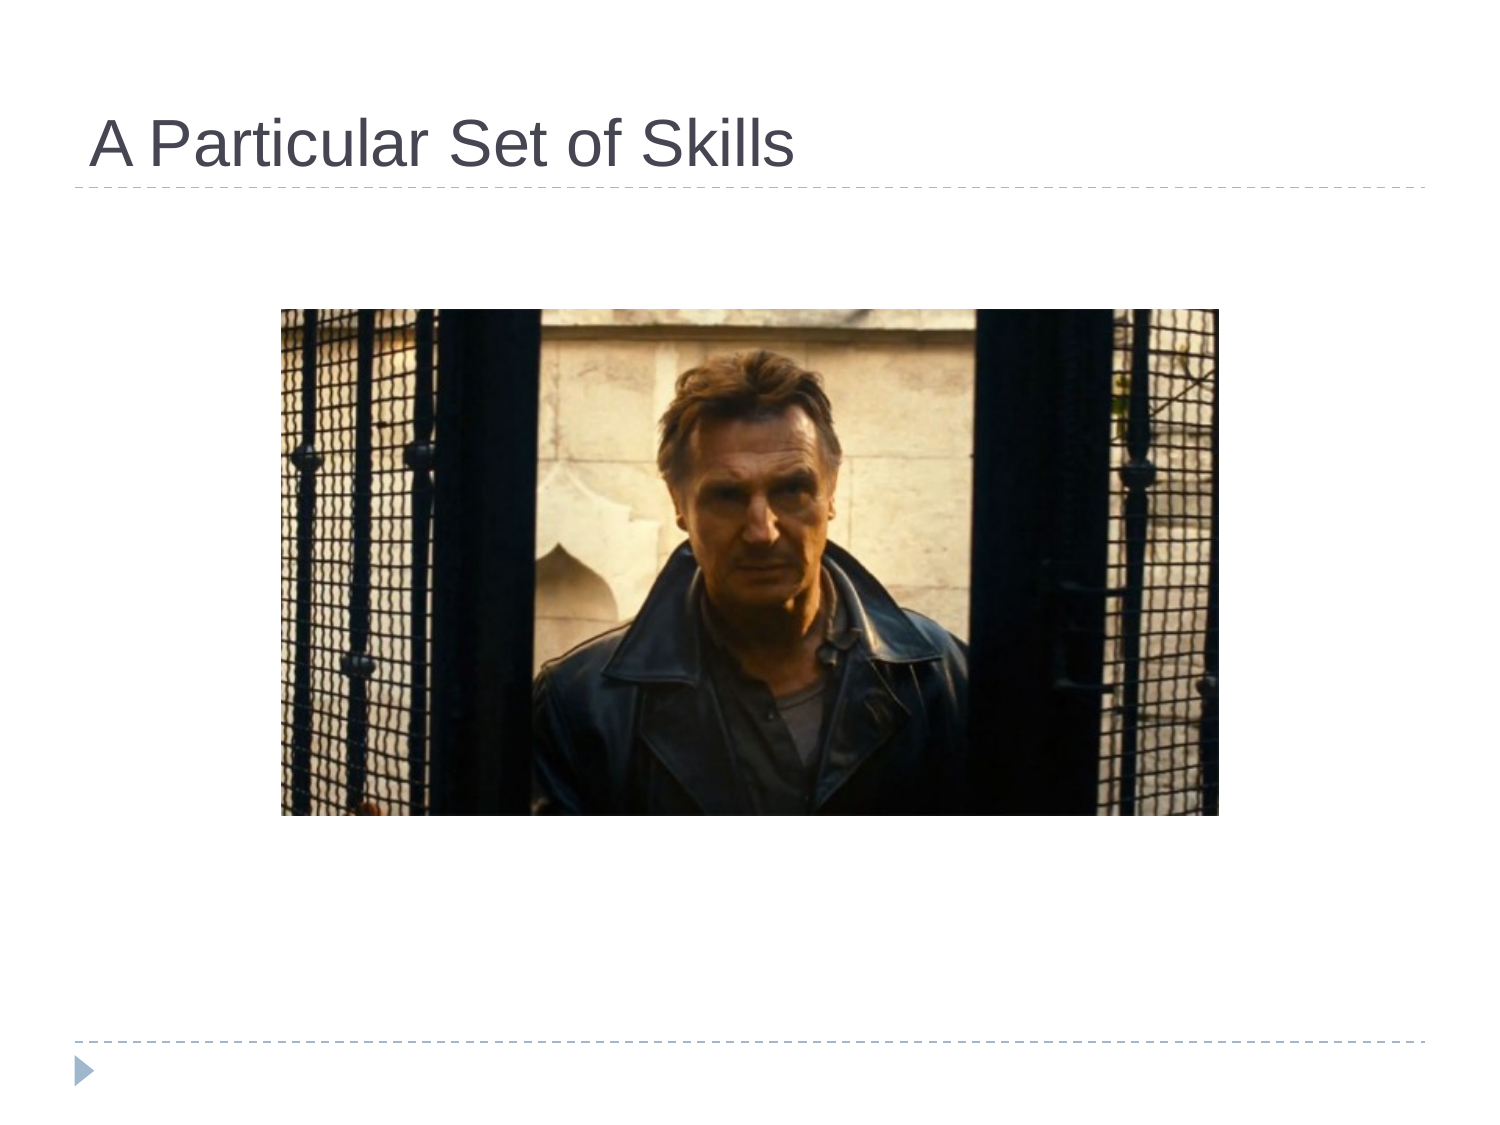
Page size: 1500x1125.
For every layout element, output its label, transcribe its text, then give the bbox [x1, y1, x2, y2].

title A Particular Set of Skills [75, 24, 1425, 188]
picture [281, 309, 1219, 816]
